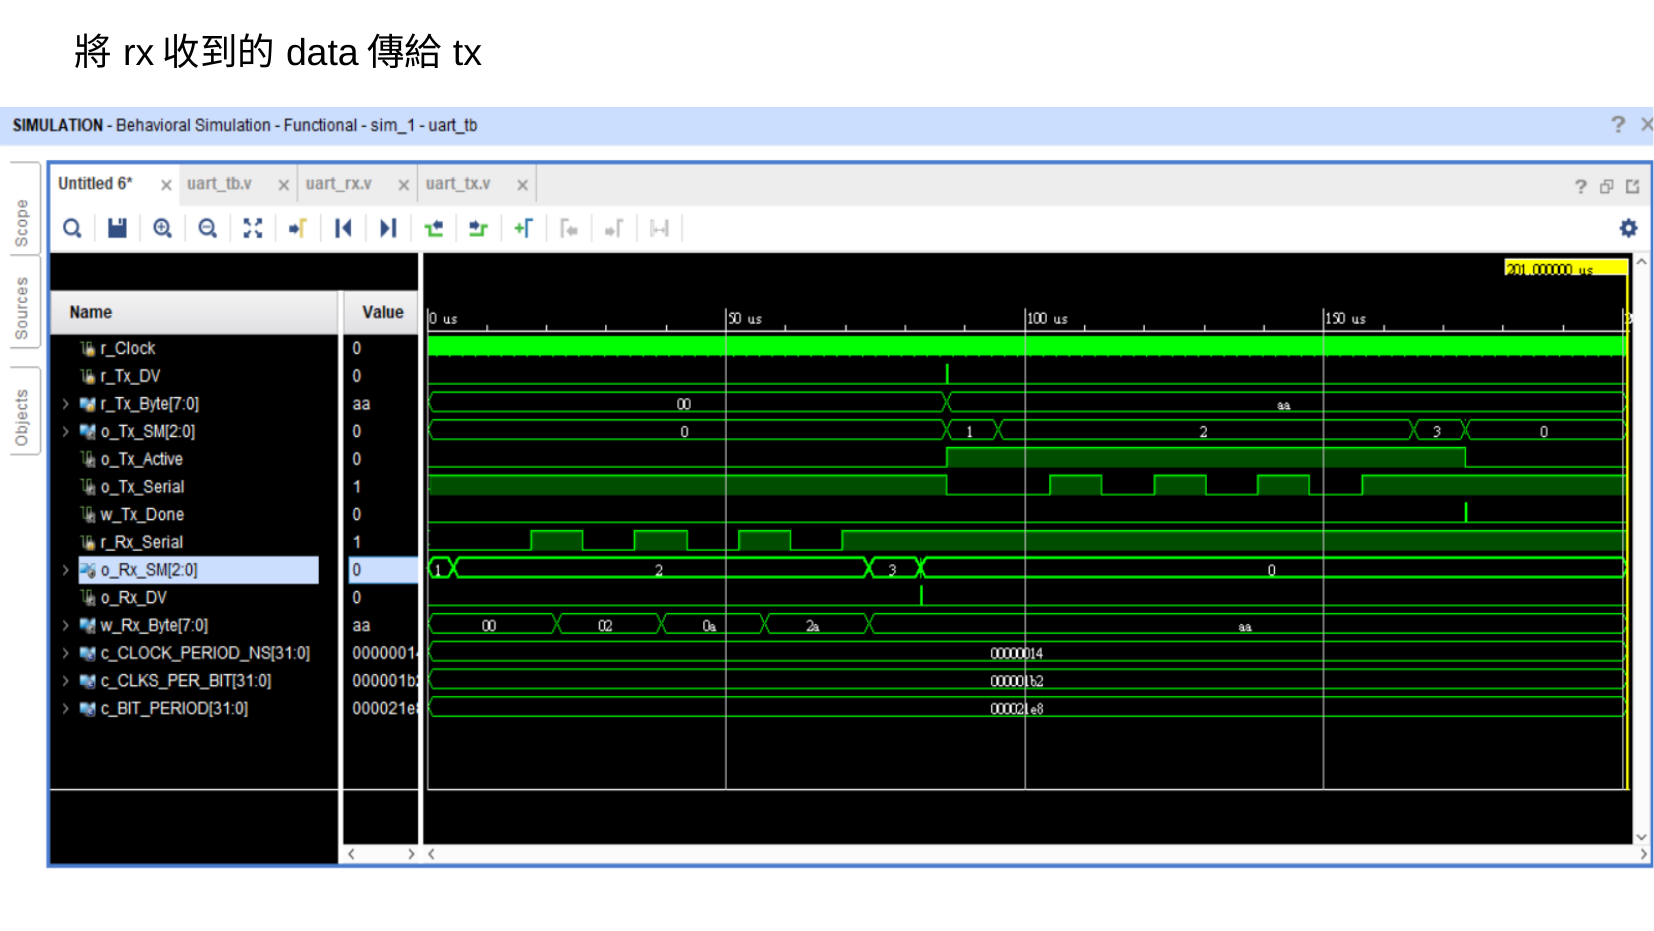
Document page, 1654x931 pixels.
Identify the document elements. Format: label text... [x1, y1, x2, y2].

text_box 將rx收到的data傳給tx [60, 15, 495, 80]
picture [0, 107, 1654, 871]
